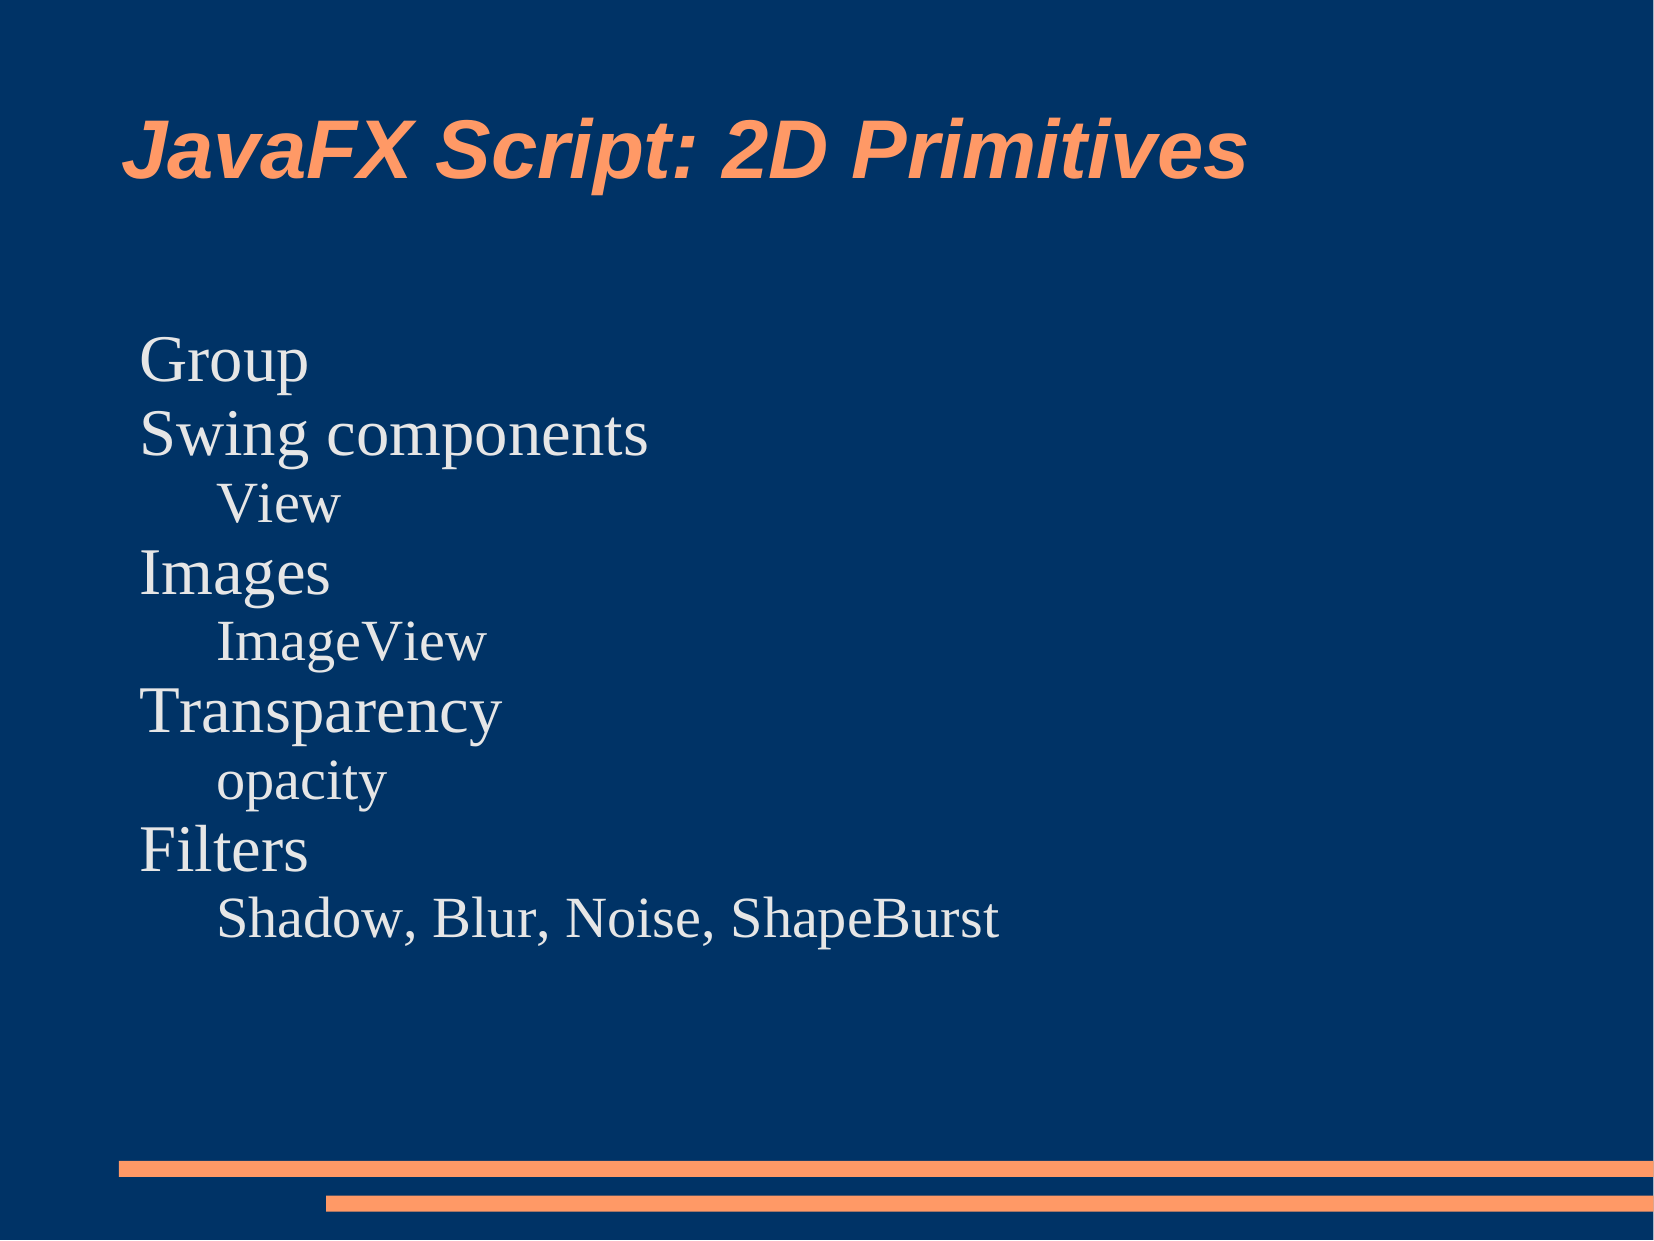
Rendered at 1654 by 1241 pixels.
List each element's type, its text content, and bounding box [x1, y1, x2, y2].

title JavaFX Script: 2D Primitives [121, 46, 1534, 254]
list Group Swing components View Images ImageView Transparency opacity Filters Shadow, Blur, Noise, ShapeBurst [121, 322, 1561, 1133]
